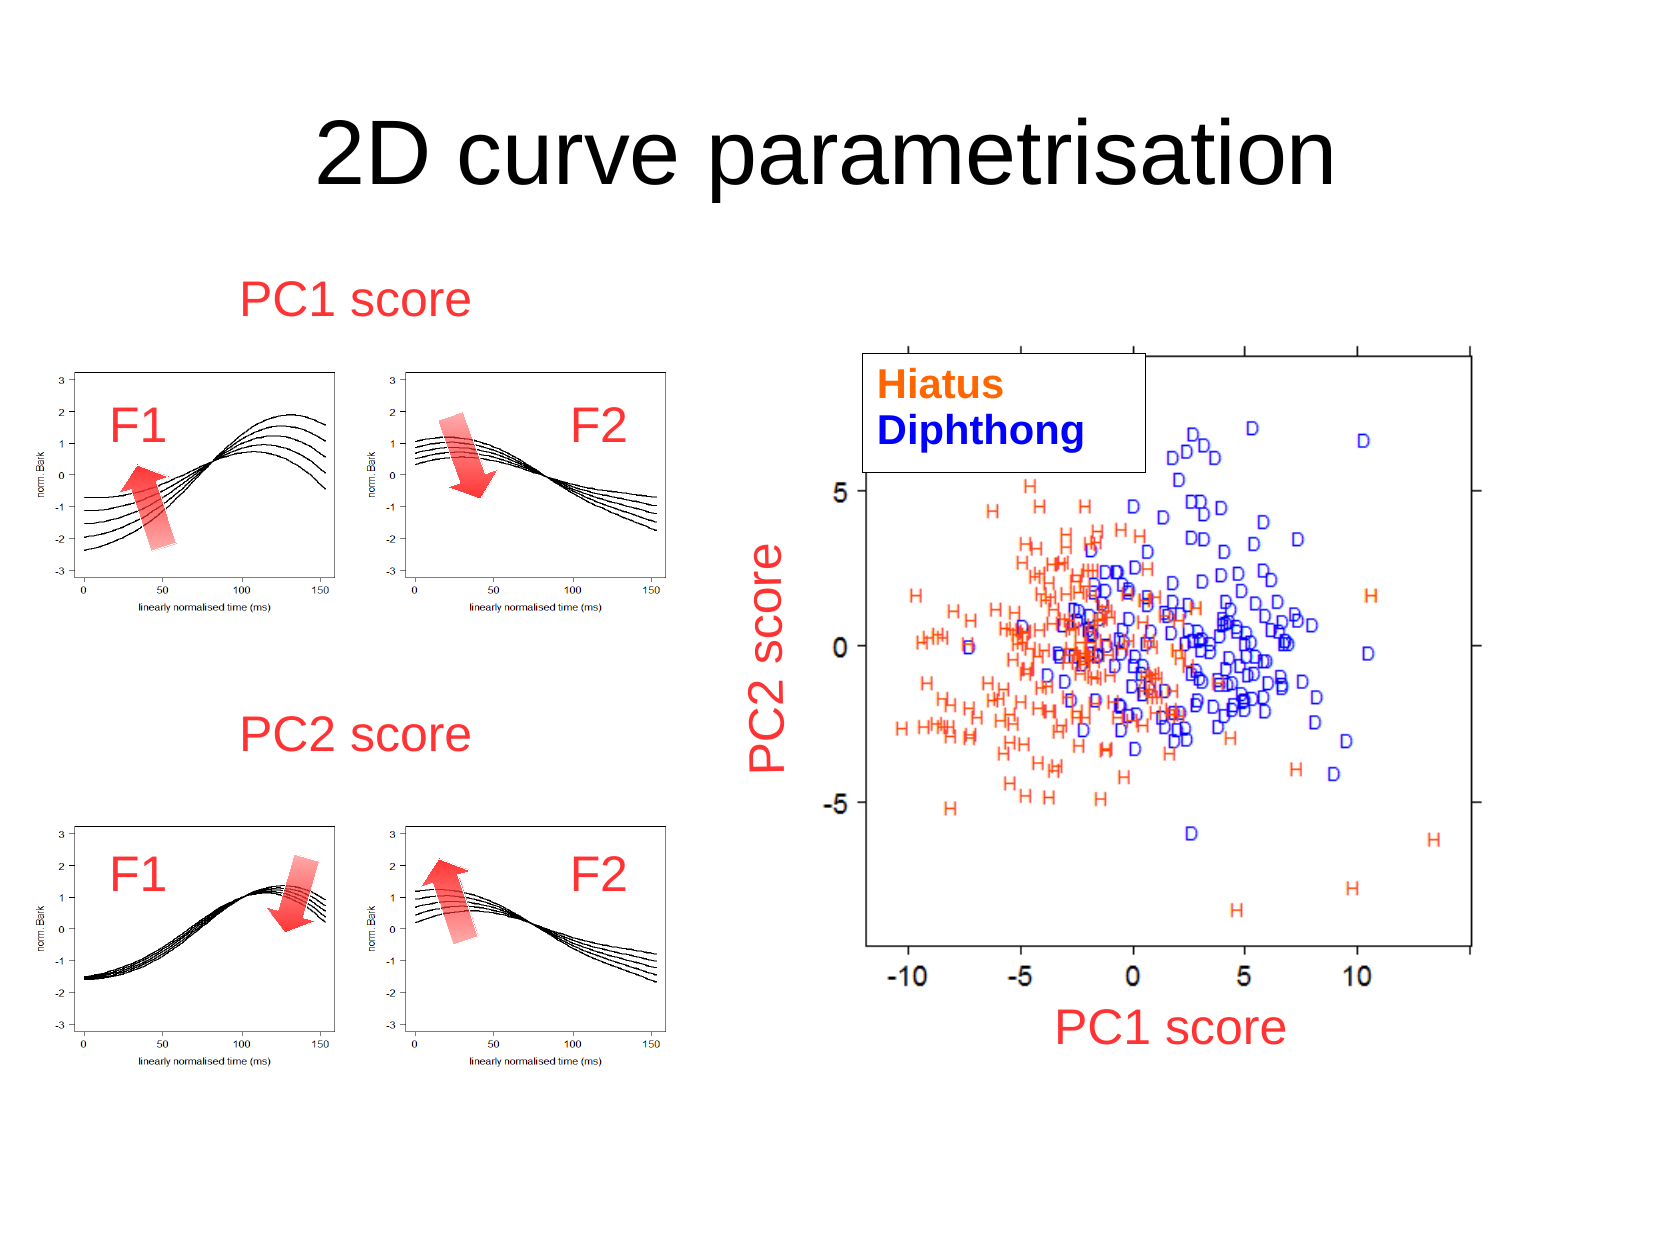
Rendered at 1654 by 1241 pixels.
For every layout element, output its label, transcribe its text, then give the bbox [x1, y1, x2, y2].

title 2D curve parametrisation [82, 49, 1571, 257]
picture [35, 337, 355, 621]
text_box [437, 411, 499, 499]
text_box PC1 score [1039, 992, 1312, 1075]
text_box [265, 853, 320, 933]
text_box F2 [555, 389, 686, 461]
picture [366, 791, 686, 1075]
text_box PC2 score [224, 699, 497, 780]
picture [767, 301, 1518, 1052]
picture [366, 337, 686, 621]
text_box Hiatus Diphthong [862, 353, 1146, 473]
text_box F1 [94, 389, 225, 461]
text_box [420, 858, 479, 945]
text_box F2 [555, 838, 686, 910]
text_box [118, 464, 177, 552]
text_box F1 [94, 838, 225, 910]
text_box PC1 score [224, 263, 497, 343]
picture [35, 791, 355, 1075]
text_box PC2 score [727, 518, 815, 792]
